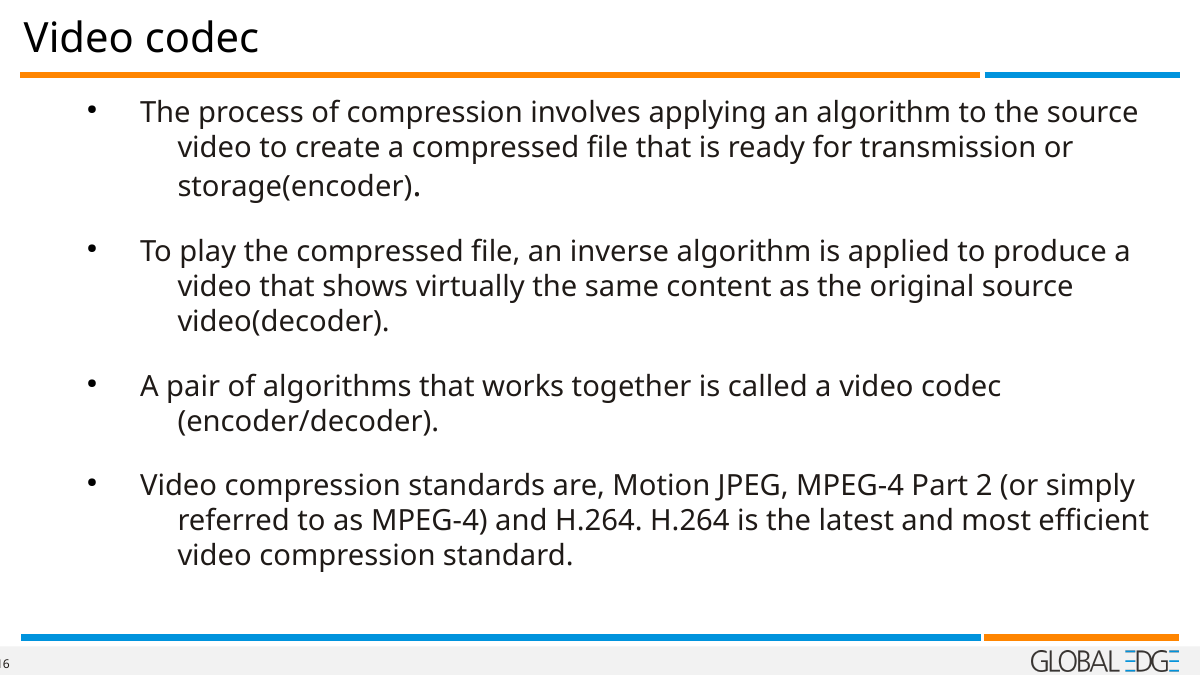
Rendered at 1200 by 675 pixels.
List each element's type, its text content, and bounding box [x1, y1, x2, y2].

list The process of compression involves applying an algorithm to the source video to create a compressed file that is ready for transmission or storage(encoder). To play the compressed file, an inverse algorithm is applied to produce a video that shows virtually the same content as the original source video(decoder). A pair of algorithms that works together is called a video codec (encoder/decoder). Video compression standards are, Motion JPEG, MPEG-4 Part 2 (or simply referred to as MPEG-4) and H.264. H.264 is the latest and most efficient video compression standard. [20, 87, 1200, 628]
picture [1031, 650, 1179, 672]
title Video codec [12, 9, 1088, 63]
